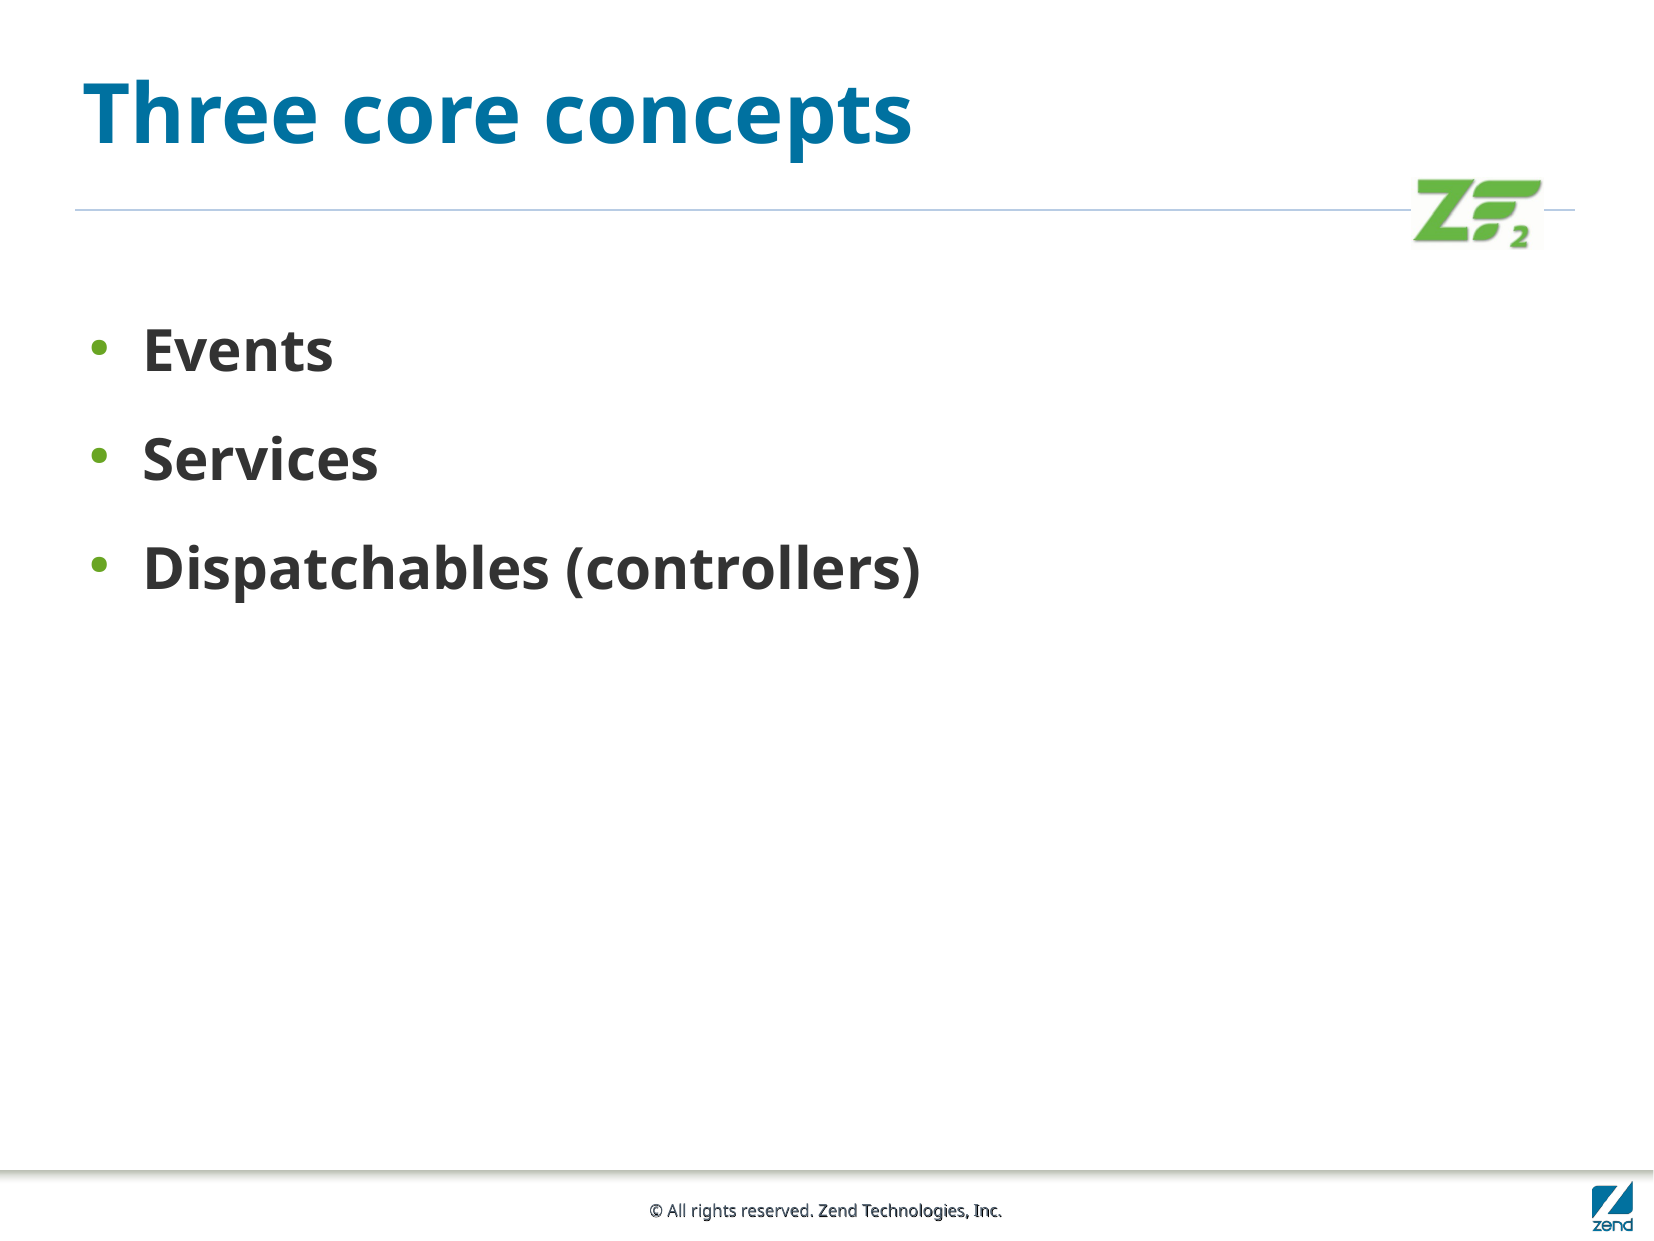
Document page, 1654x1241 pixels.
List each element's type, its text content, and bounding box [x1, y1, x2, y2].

picture [1411, 177, 1544, 250]
list Events Services Dispatchables (controllers) [71, 309, 1611, 1181]
picture [0, 1170, 1654, 1232]
title Three core concepts [82, 47, 1489, 169]
